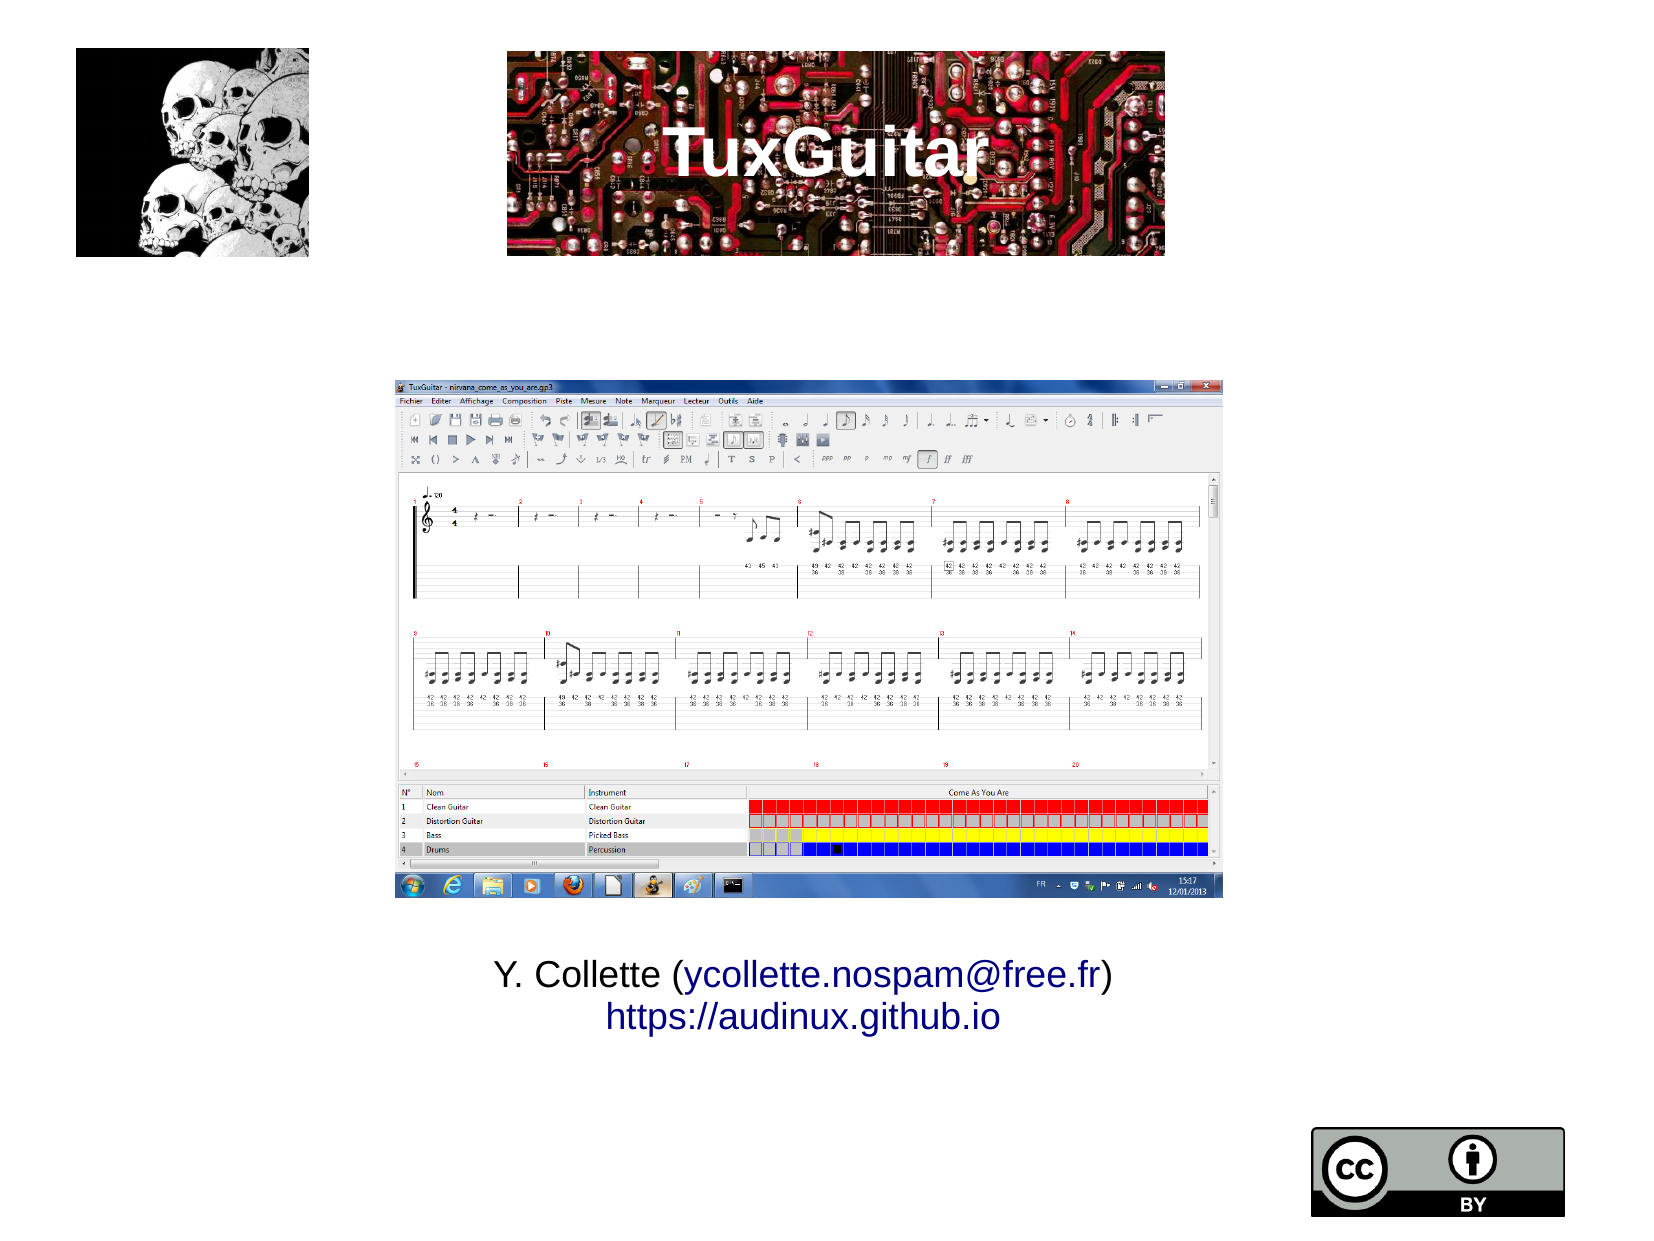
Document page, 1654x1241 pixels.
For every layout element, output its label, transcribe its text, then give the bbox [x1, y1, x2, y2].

picture [395, 380, 1223, 898]
text_box TuxGuitar [647, 104, 1170, 278]
text_box Y. Collette (ycollette.nospam@free.fr) https://audinux.github.io [472, 946, 1134, 1046]
picture [76, 48, 309, 257]
picture [507, 51, 1165, 256]
picture [1311, 1127, 1565, 1217]
